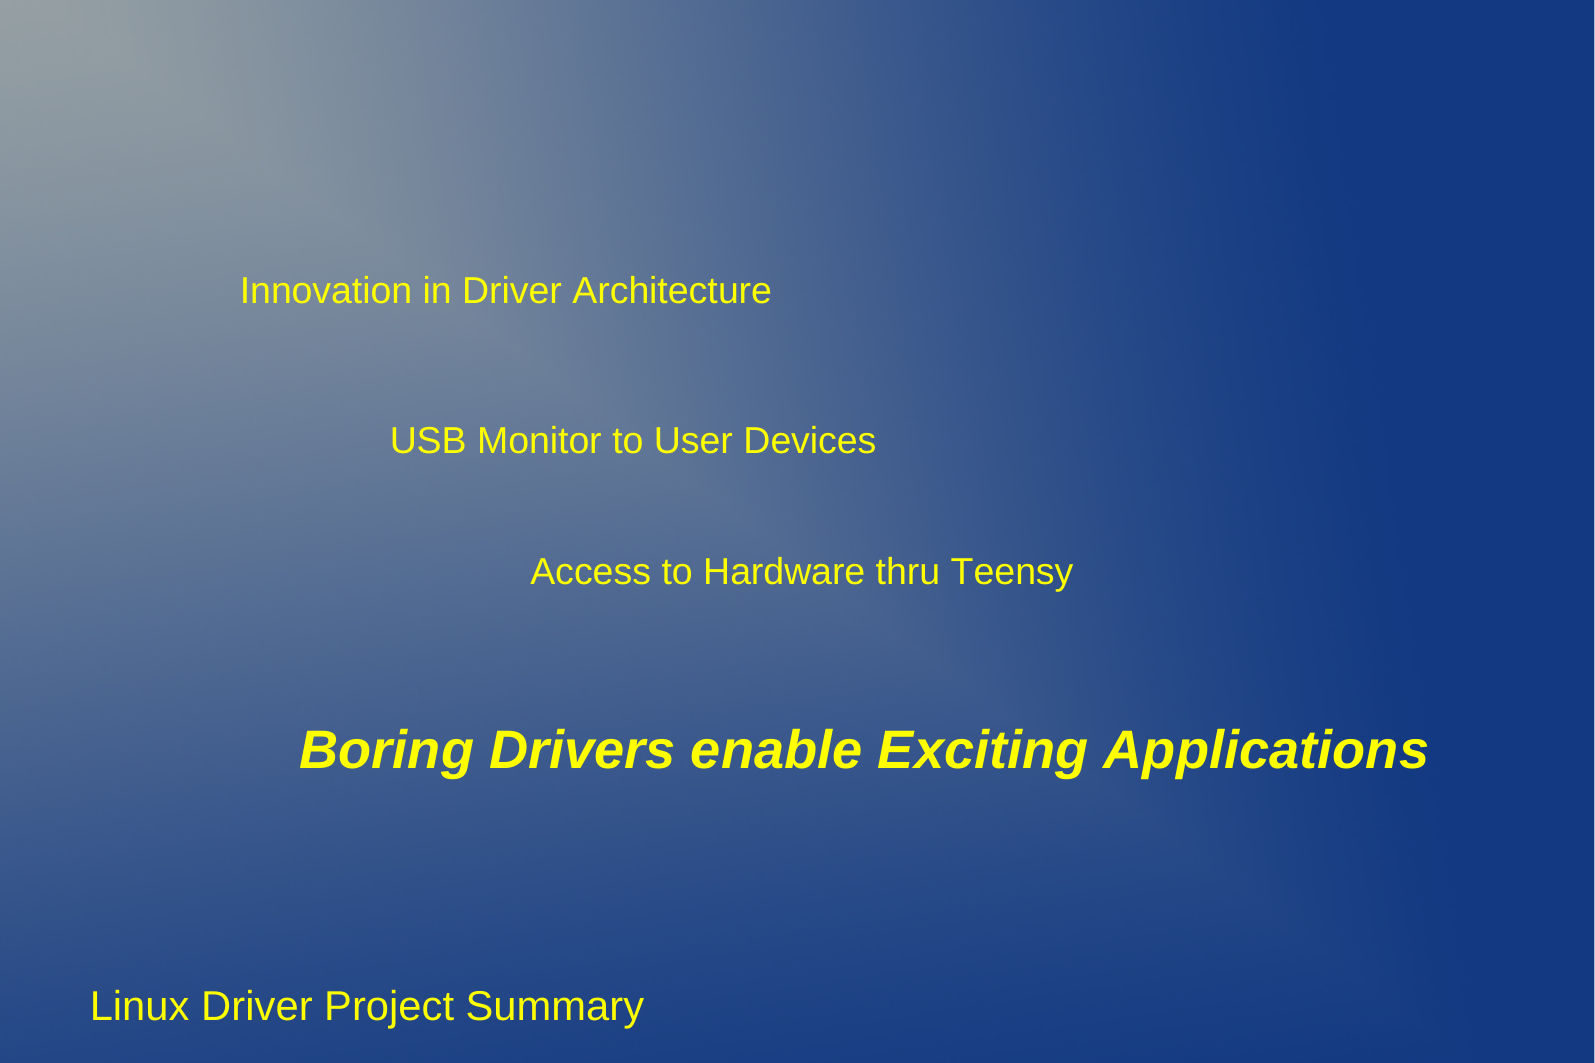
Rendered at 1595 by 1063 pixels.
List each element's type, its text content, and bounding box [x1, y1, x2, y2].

text_box USB Monitor to User Devices [375, 412, 892, 470]
text_box Linux Driver Project Summary [75, 975, 659, 1037]
text_box Boring Drivers enable Exciting Applications [284, 712, 1447, 789]
text_box Access to Hardware thru Teensy [515, 543, 1088, 601]
text_box Innovation in Driver Architecture [225, 262, 788, 320]
picture [0, 0, 1595, 1063]
